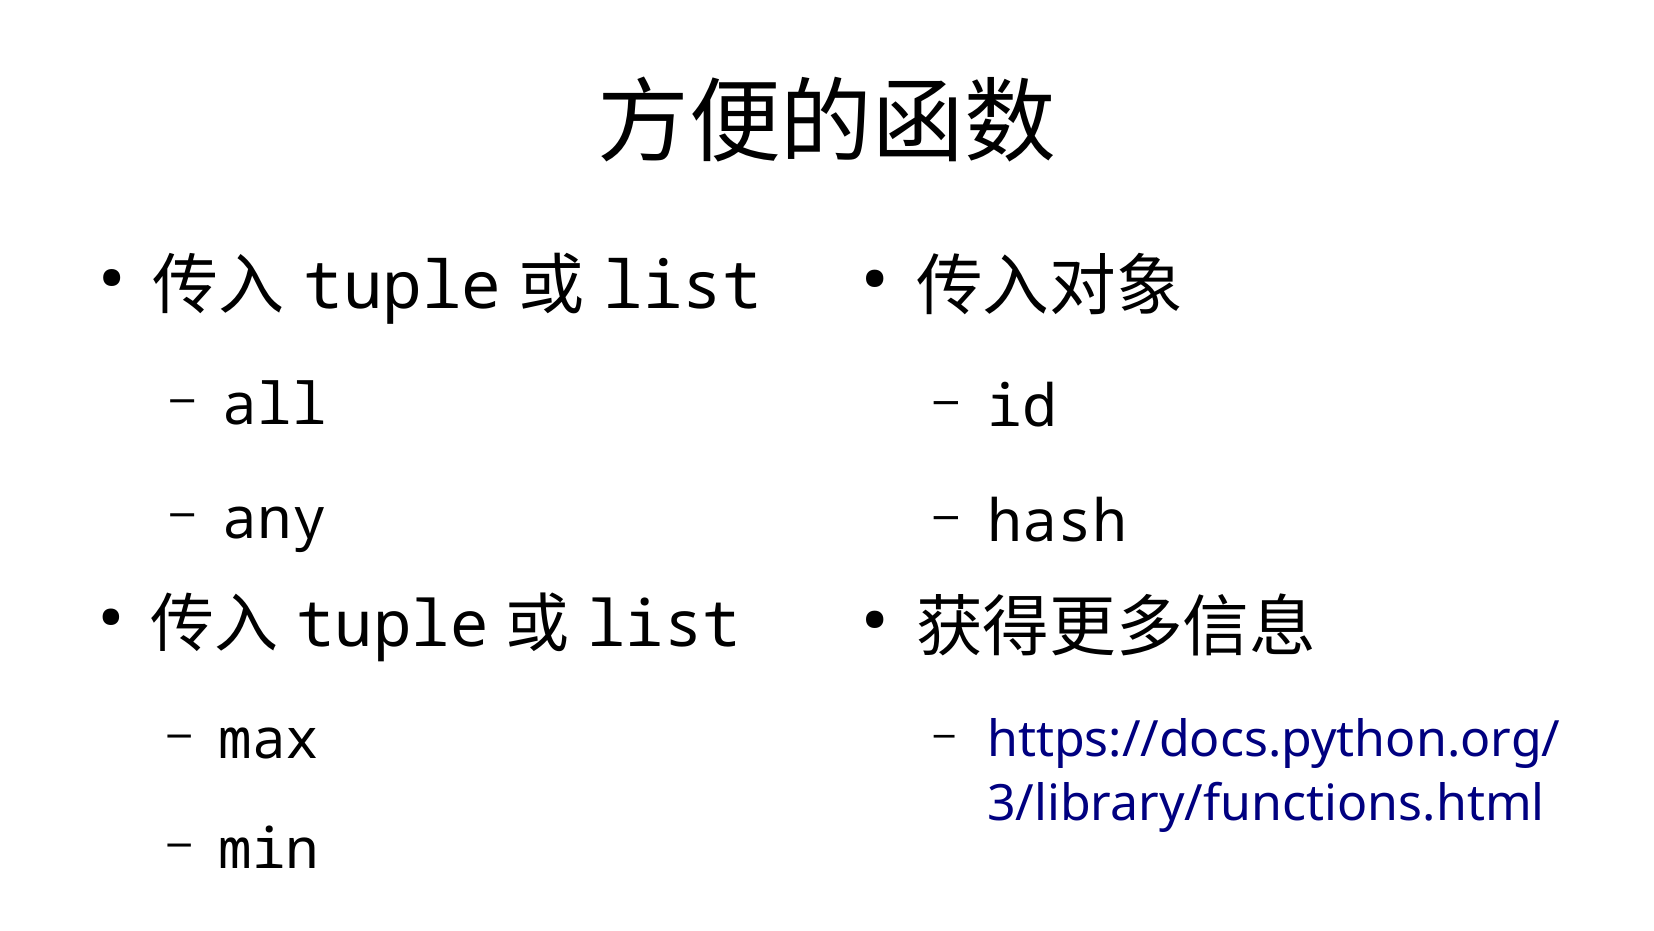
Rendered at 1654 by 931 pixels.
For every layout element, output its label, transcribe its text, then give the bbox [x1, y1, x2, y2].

list 传入tuple或list max min [82, 558, 809, 886]
title 方便的函数 [82, 37, 1571, 193]
list 传入对象 id hash [845, 217, 1572, 558]
list 传入tuple或list all any [82, 217, 809, 558]
list 获得更多信息 https://docs.python.org/3/library/functions.html [845, 558, 1572, 863]
